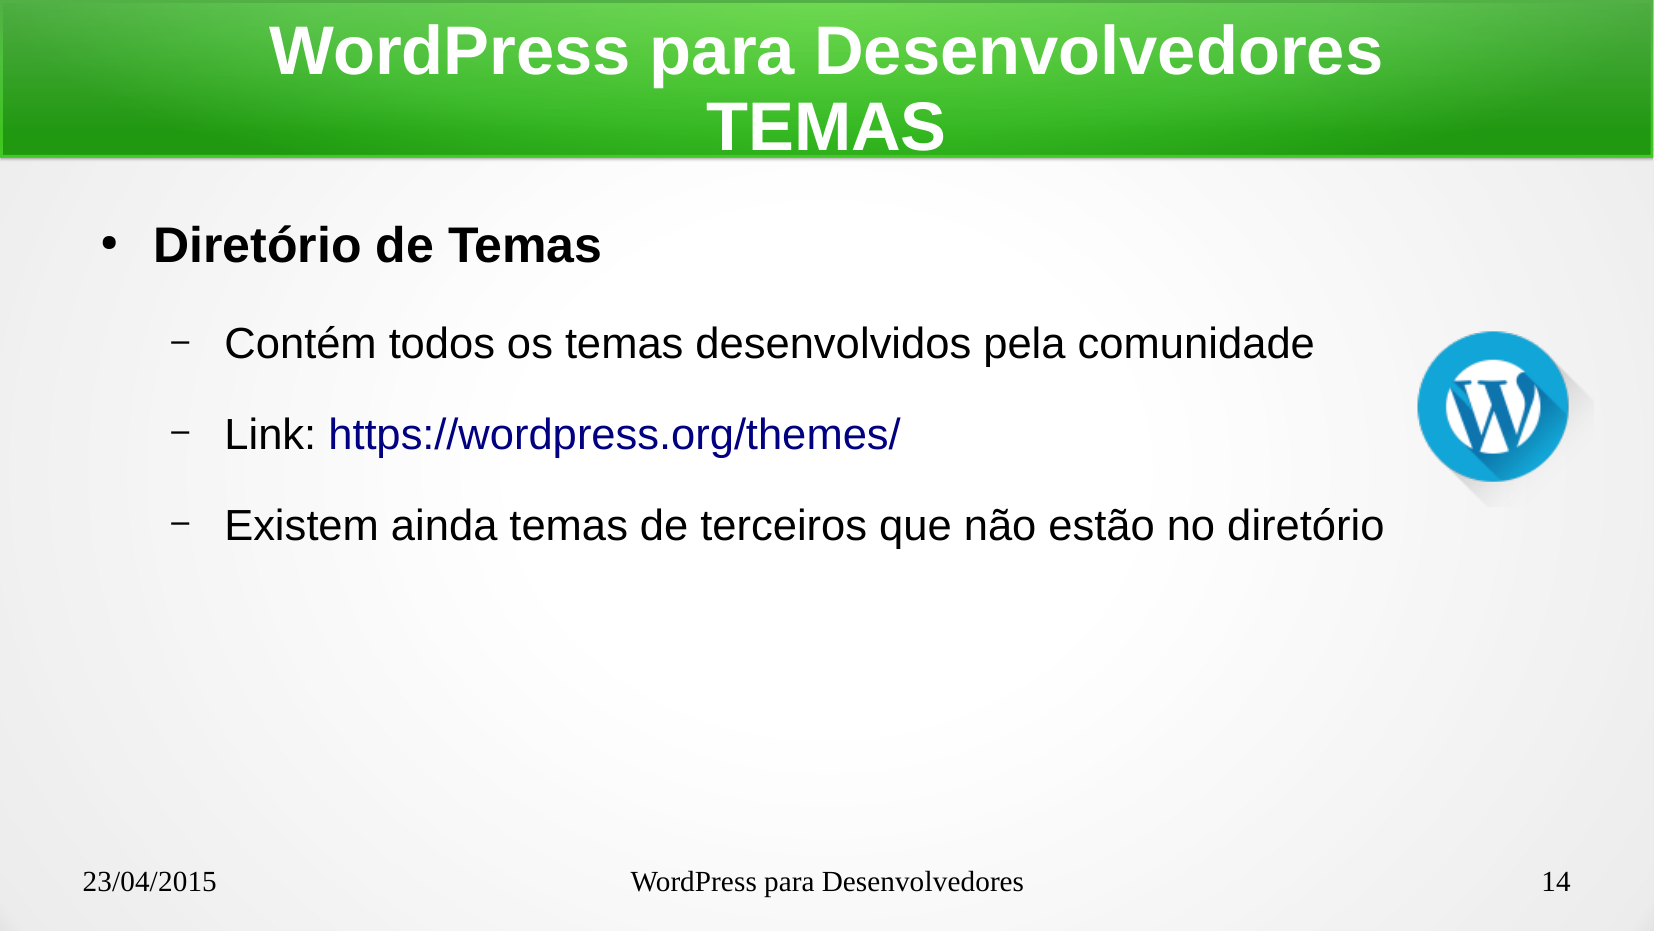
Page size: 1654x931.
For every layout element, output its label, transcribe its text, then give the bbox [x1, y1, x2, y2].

list Diretório de Temas Contém todos os temas desenvolvidos pela comunidade Link: https://wordpress.org/themes/ Existem ainda temas de terceiros que não estão no diretório [82, 188, 1642, 922]
title WordPress para Desenvolvedores TEMAS [82, 11, 1571, 166]
picture [1393, 307, 1594, 508]
